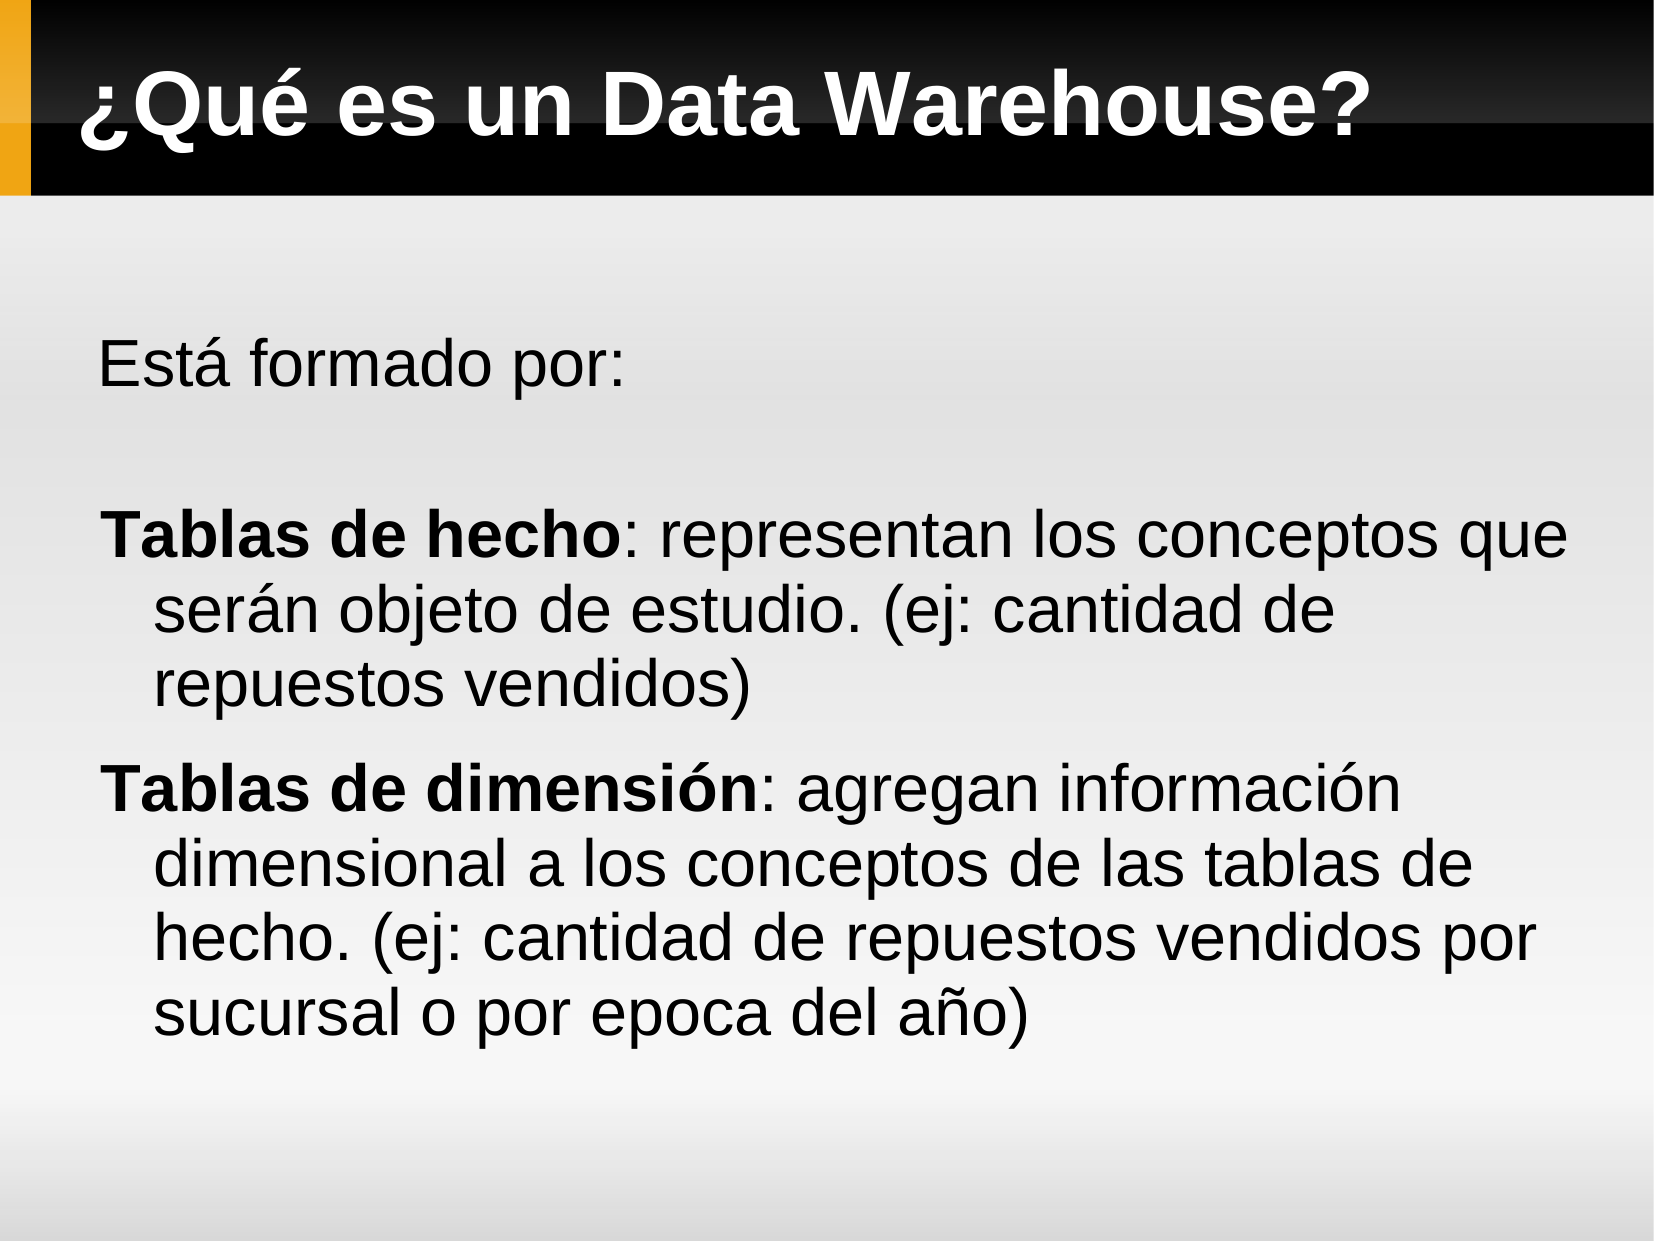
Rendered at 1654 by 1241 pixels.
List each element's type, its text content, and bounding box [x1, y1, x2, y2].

title ¿Qué es un Data Warehouse? [76, 7, 1565, 200]
picture [0, 0, 1654, 1241]
text_box Está formado por: [82, 318, 645, 409]
list Tablas de hecho: representan los conceptos que serán objeto de estudio. (ej: cantidad de repuestos vendidos) Tablas de dimensión: agregan información dimensional a los conceptos de las tablas de hecho. (ej: cantidad de repuestos vendidos por sucursal o por epoca del año) [82, 496, 1571, 1182]
